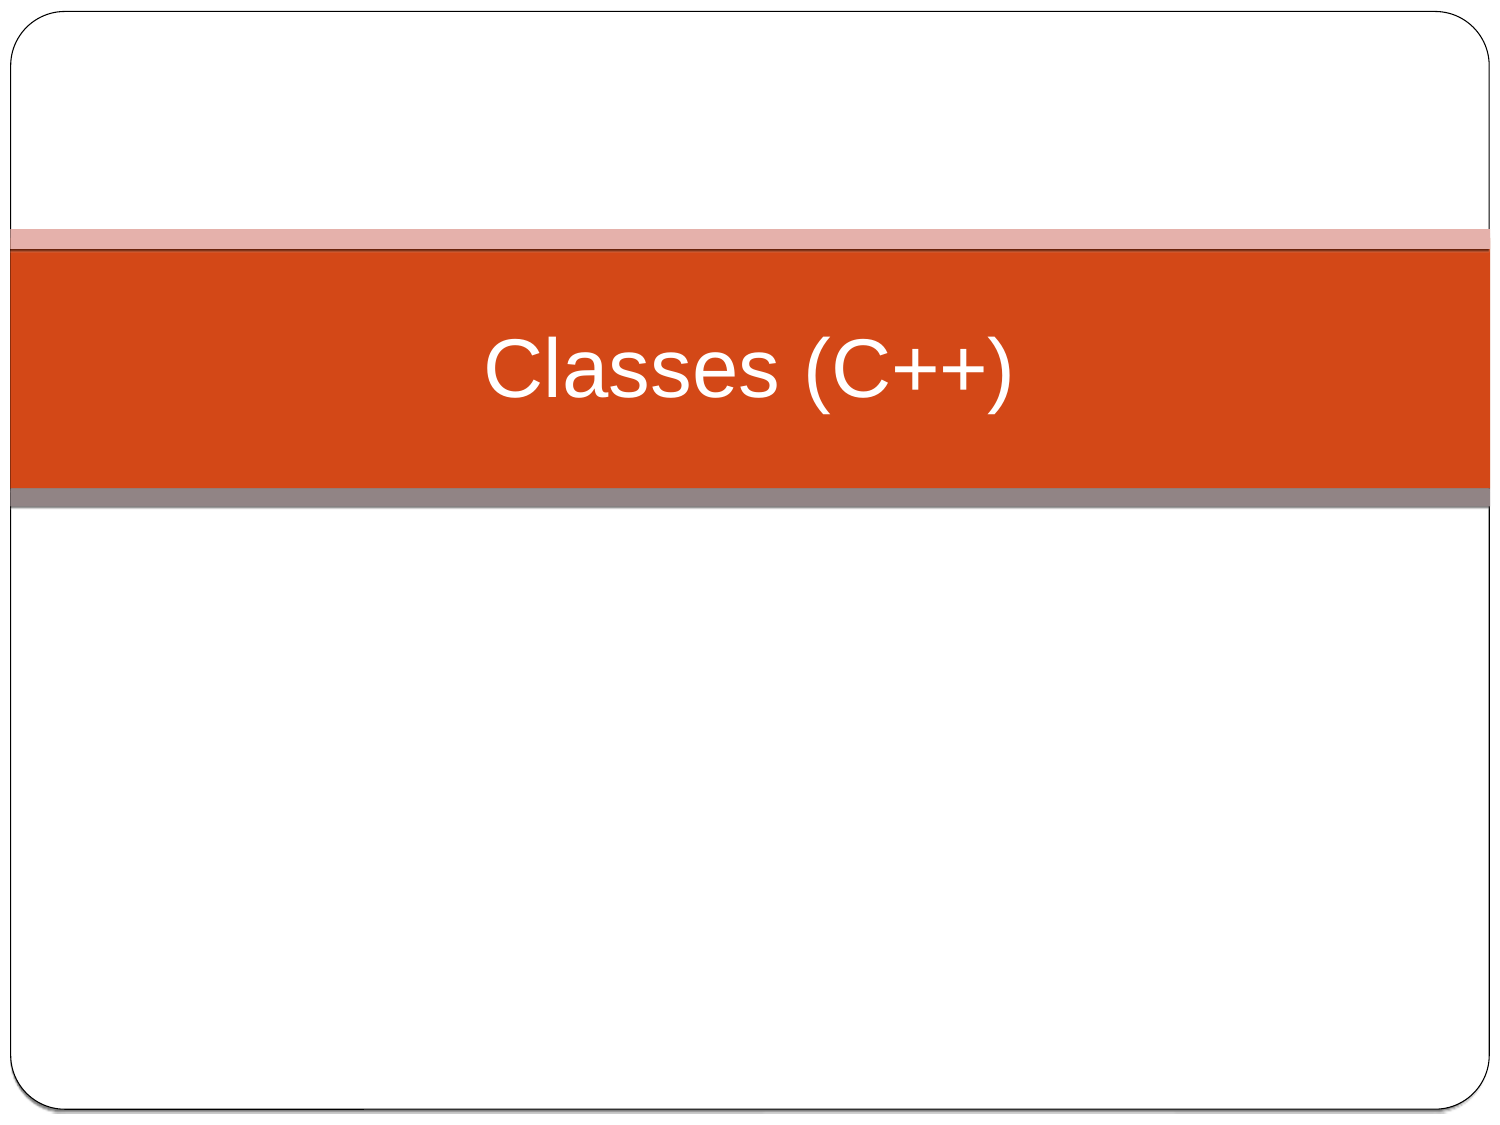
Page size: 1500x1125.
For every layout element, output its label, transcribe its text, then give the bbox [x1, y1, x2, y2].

title Classes (C++) [75, 247, 1425, 489]
